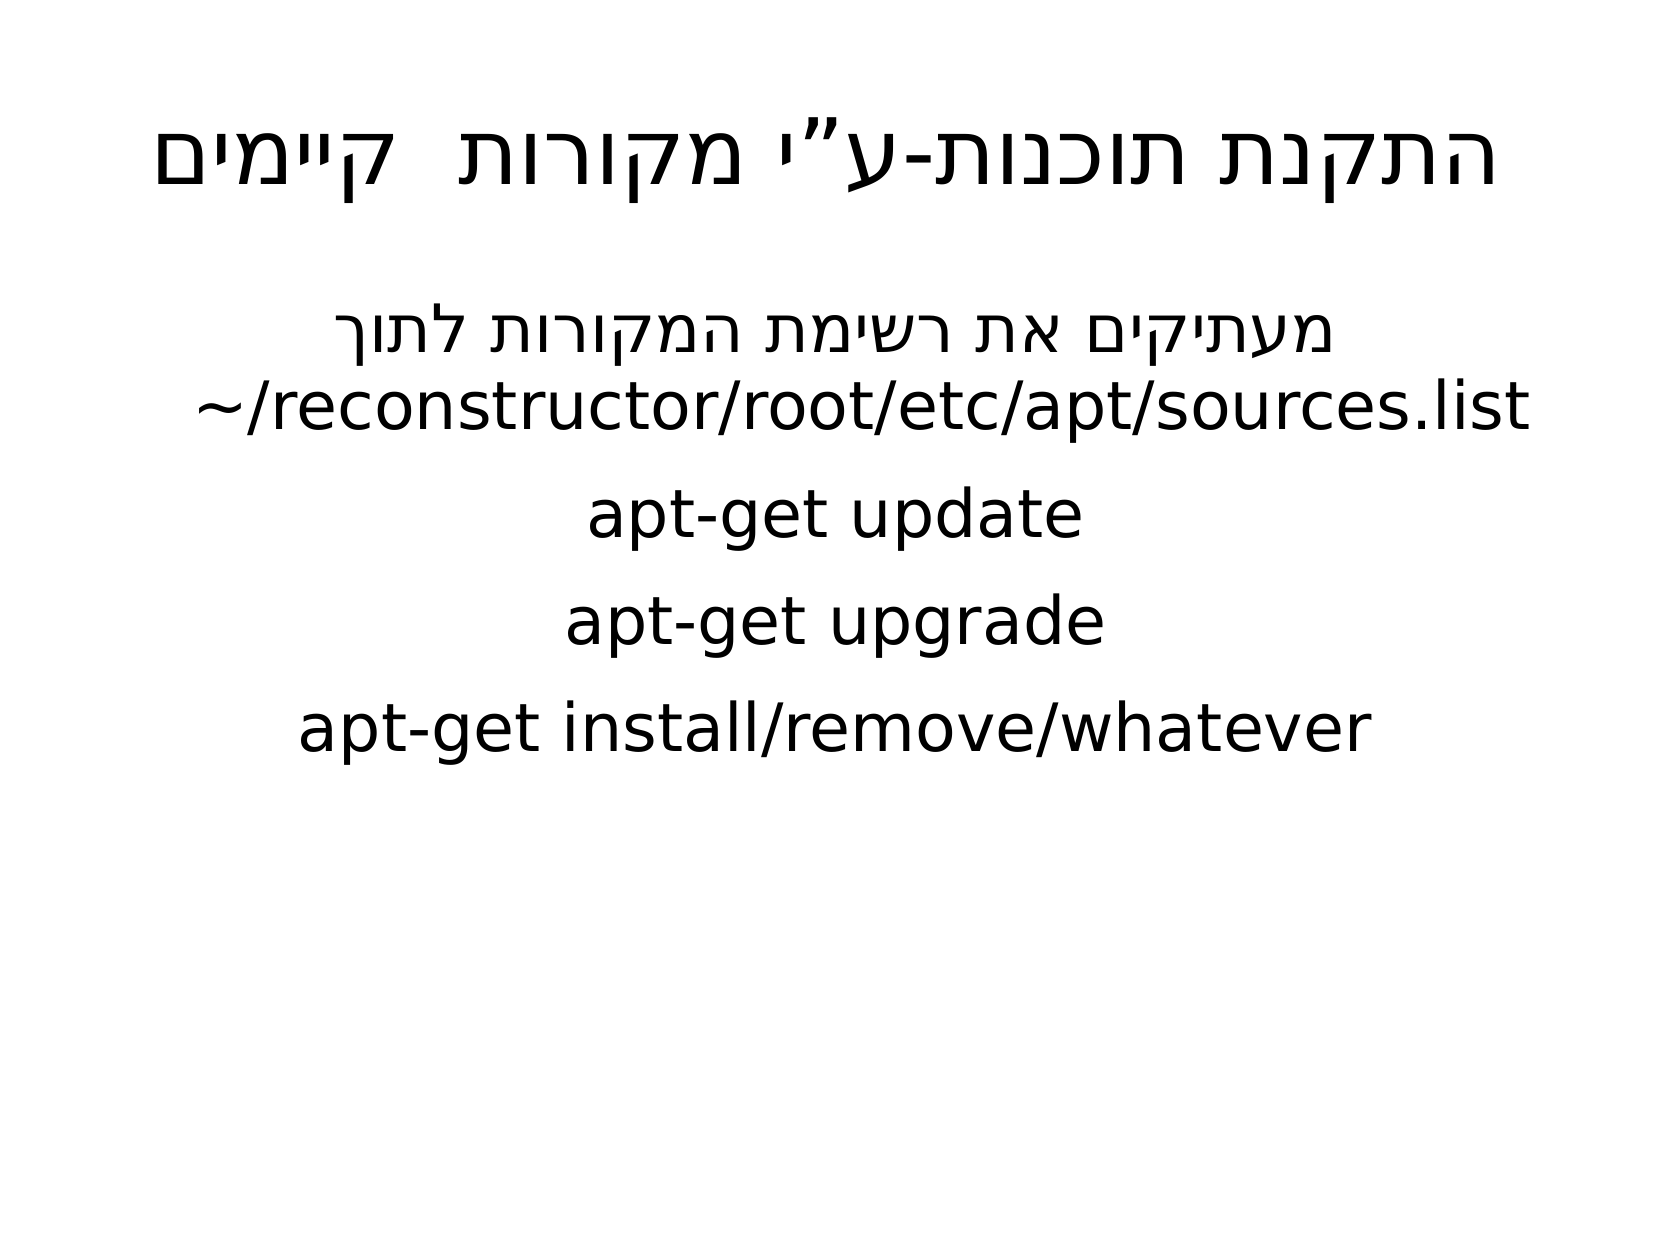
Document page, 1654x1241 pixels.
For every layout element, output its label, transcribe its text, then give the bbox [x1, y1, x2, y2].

title התקנת תוכנות-ע”י מקורות קיימים [82, 56, 1571, 250]
list מעתיקים את רשימת המקורות לתוך ~/reconstructor/root/etc/apt/sources.list apt-get update apt-get upgrade apt-get install/remove/whatever [82, 290, 1571, 1094]
